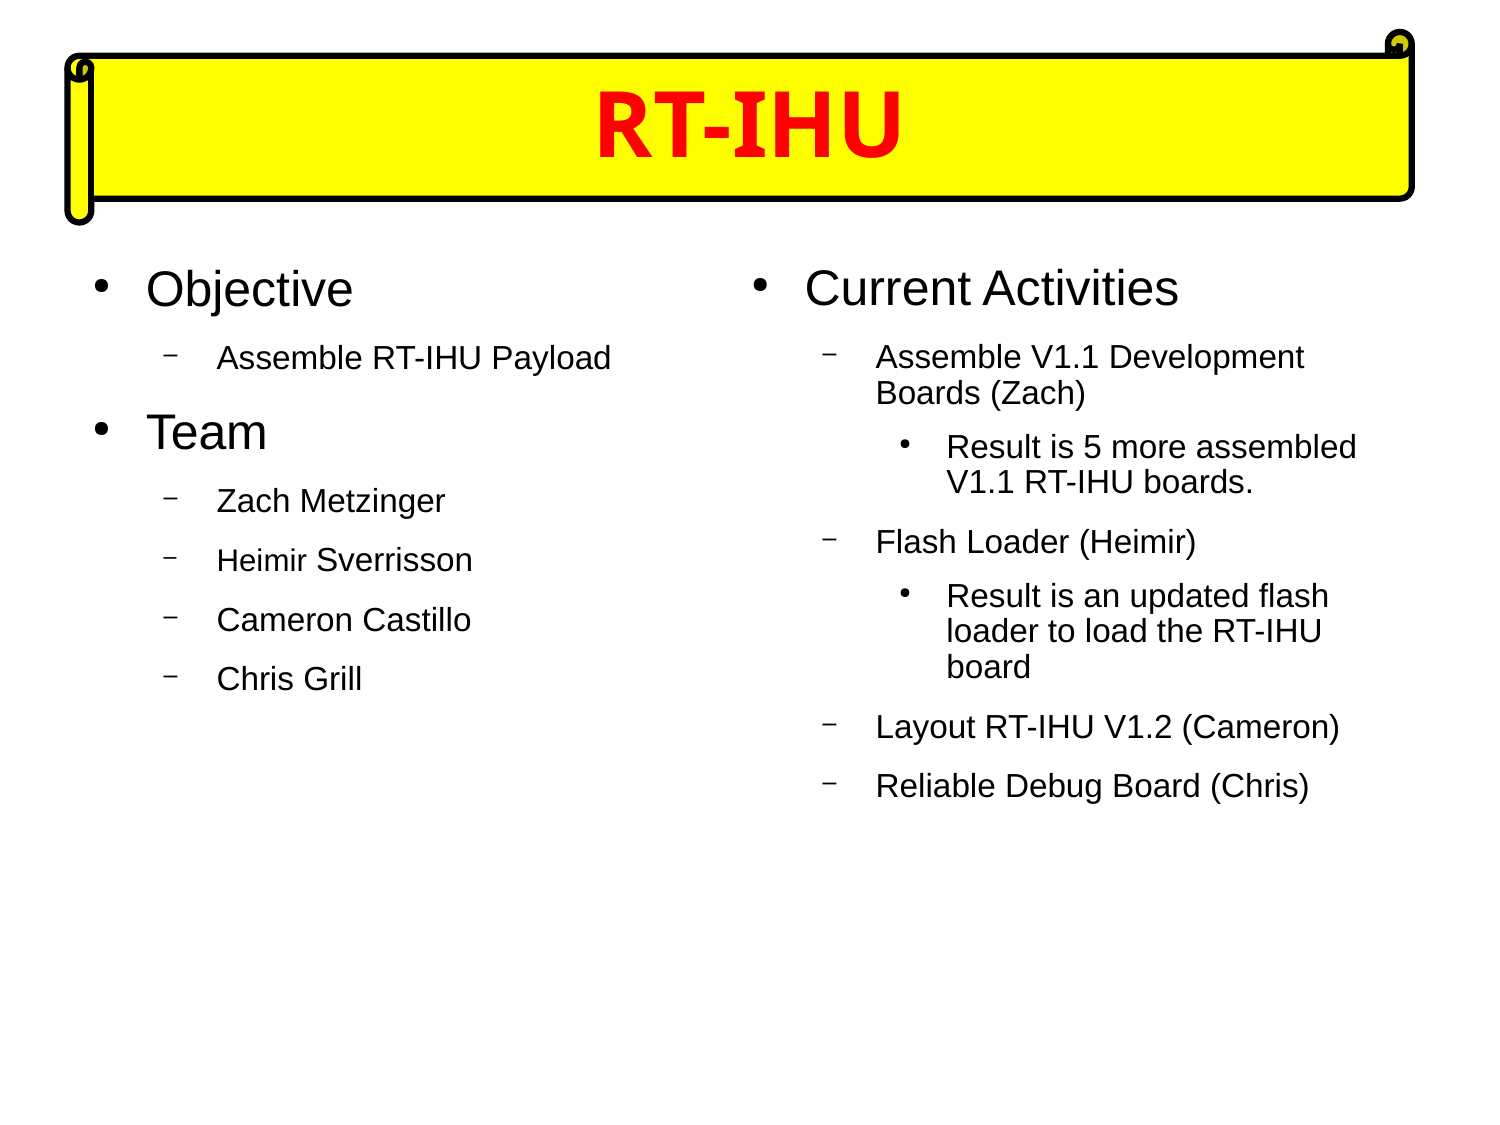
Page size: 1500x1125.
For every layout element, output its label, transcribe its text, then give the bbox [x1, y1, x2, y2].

list Current Activities Assemble V1.1 Development Boards (Zach) Result is 5 more assembled V1.1 RT-IHU boards. Flash Loader (Heimir) Result is an updated flash loader to load the RT-IHU board Layout RT-IHU V1.2 (Cameron) Reliable Debug Board (Chris) [733, 262, 1393, 915]
text_box RT-IHU [0, 58, 1500, 184]
text_box [67, 184, 1412, 223]
text_box [72, 31, 1412, 58]
list Objective Assemble RT-IHU Payload Team Zach Metzinger Heimir Sverrisson Cameron Castillo Chris Grill [75, 263, 734, 916]
